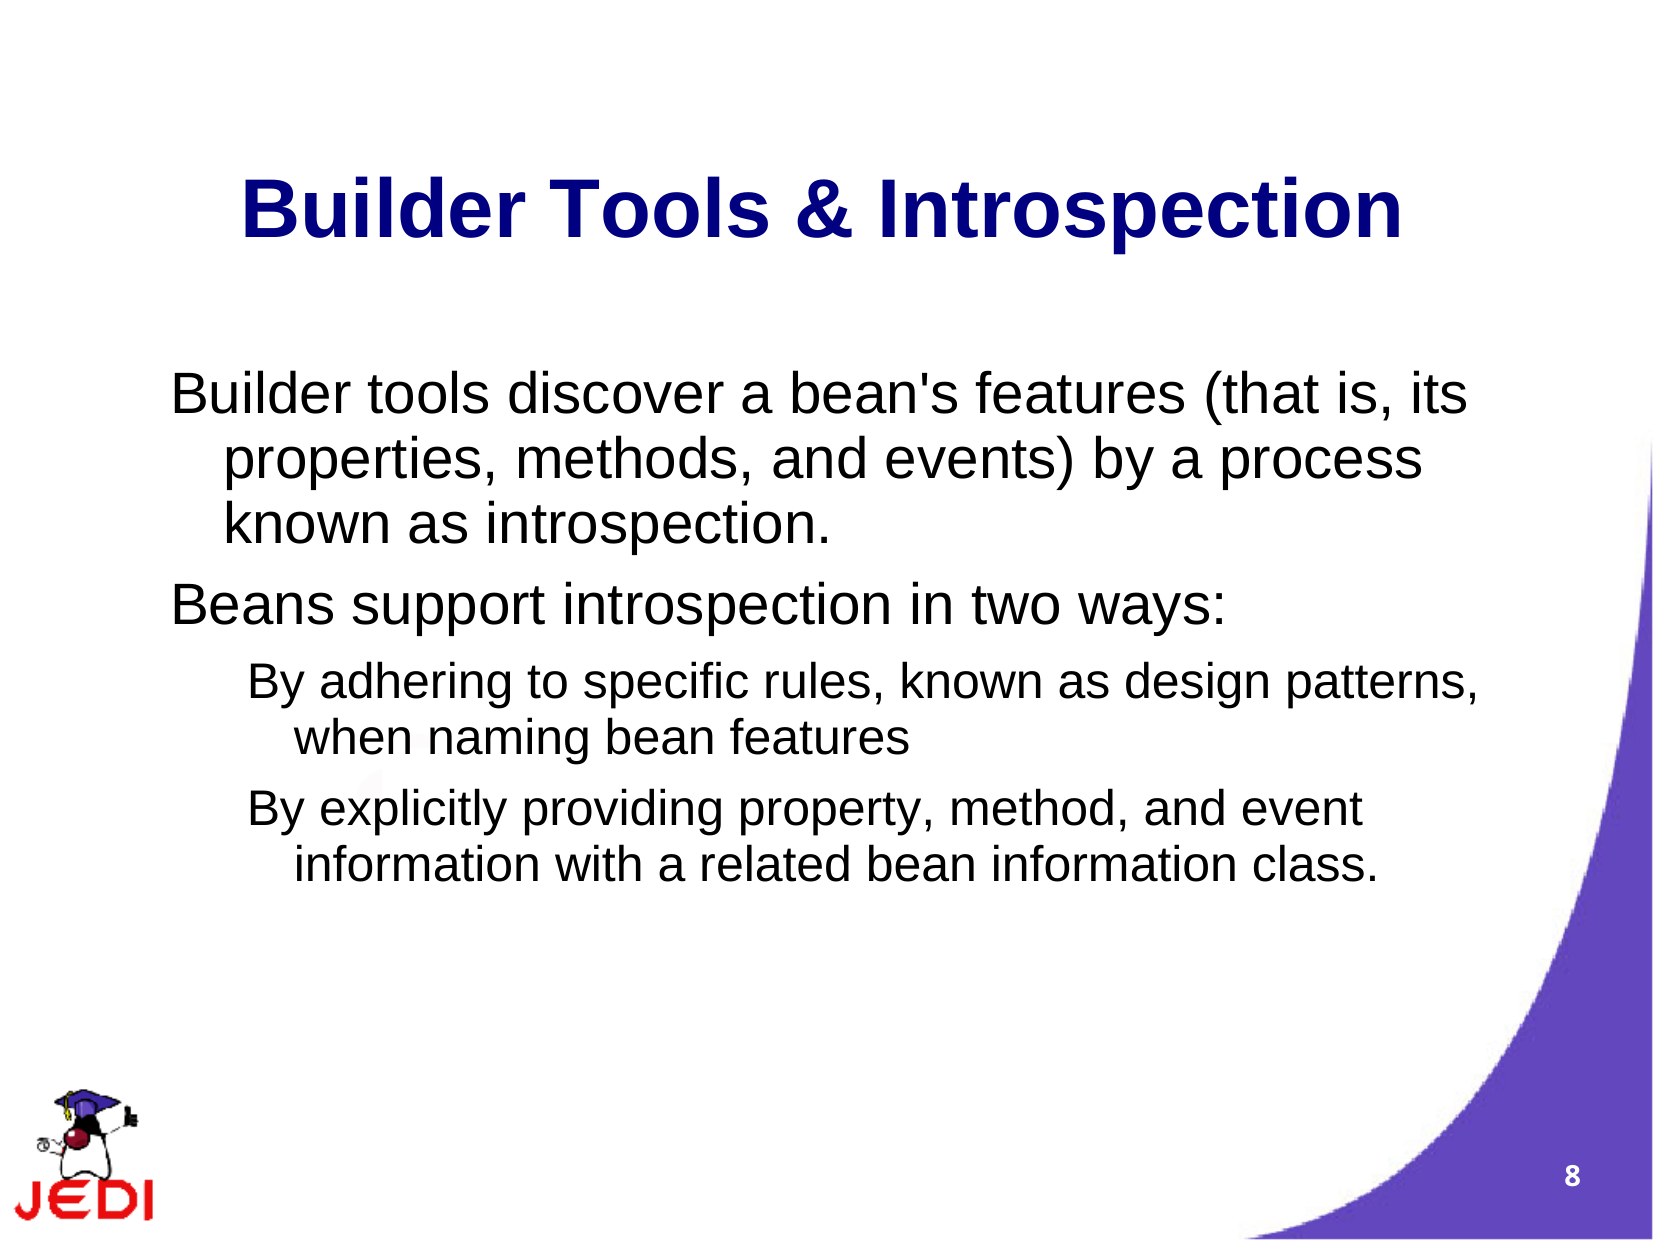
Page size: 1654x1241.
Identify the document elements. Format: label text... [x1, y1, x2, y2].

title Builder Tools & Introspection [116, 105, 1529, 313]
picture [0, 0, 1654, 1241]
list Builder tools discover a bean's features (that is, its properties, methods, and events) by a process known as introspection. Beans support introspection in two ways: By adhering to specific rules, known as design patterns, when naming bean features By explicitly providing property, method, and event information with a related bean information class. [152, 360, 1565, 1142]
